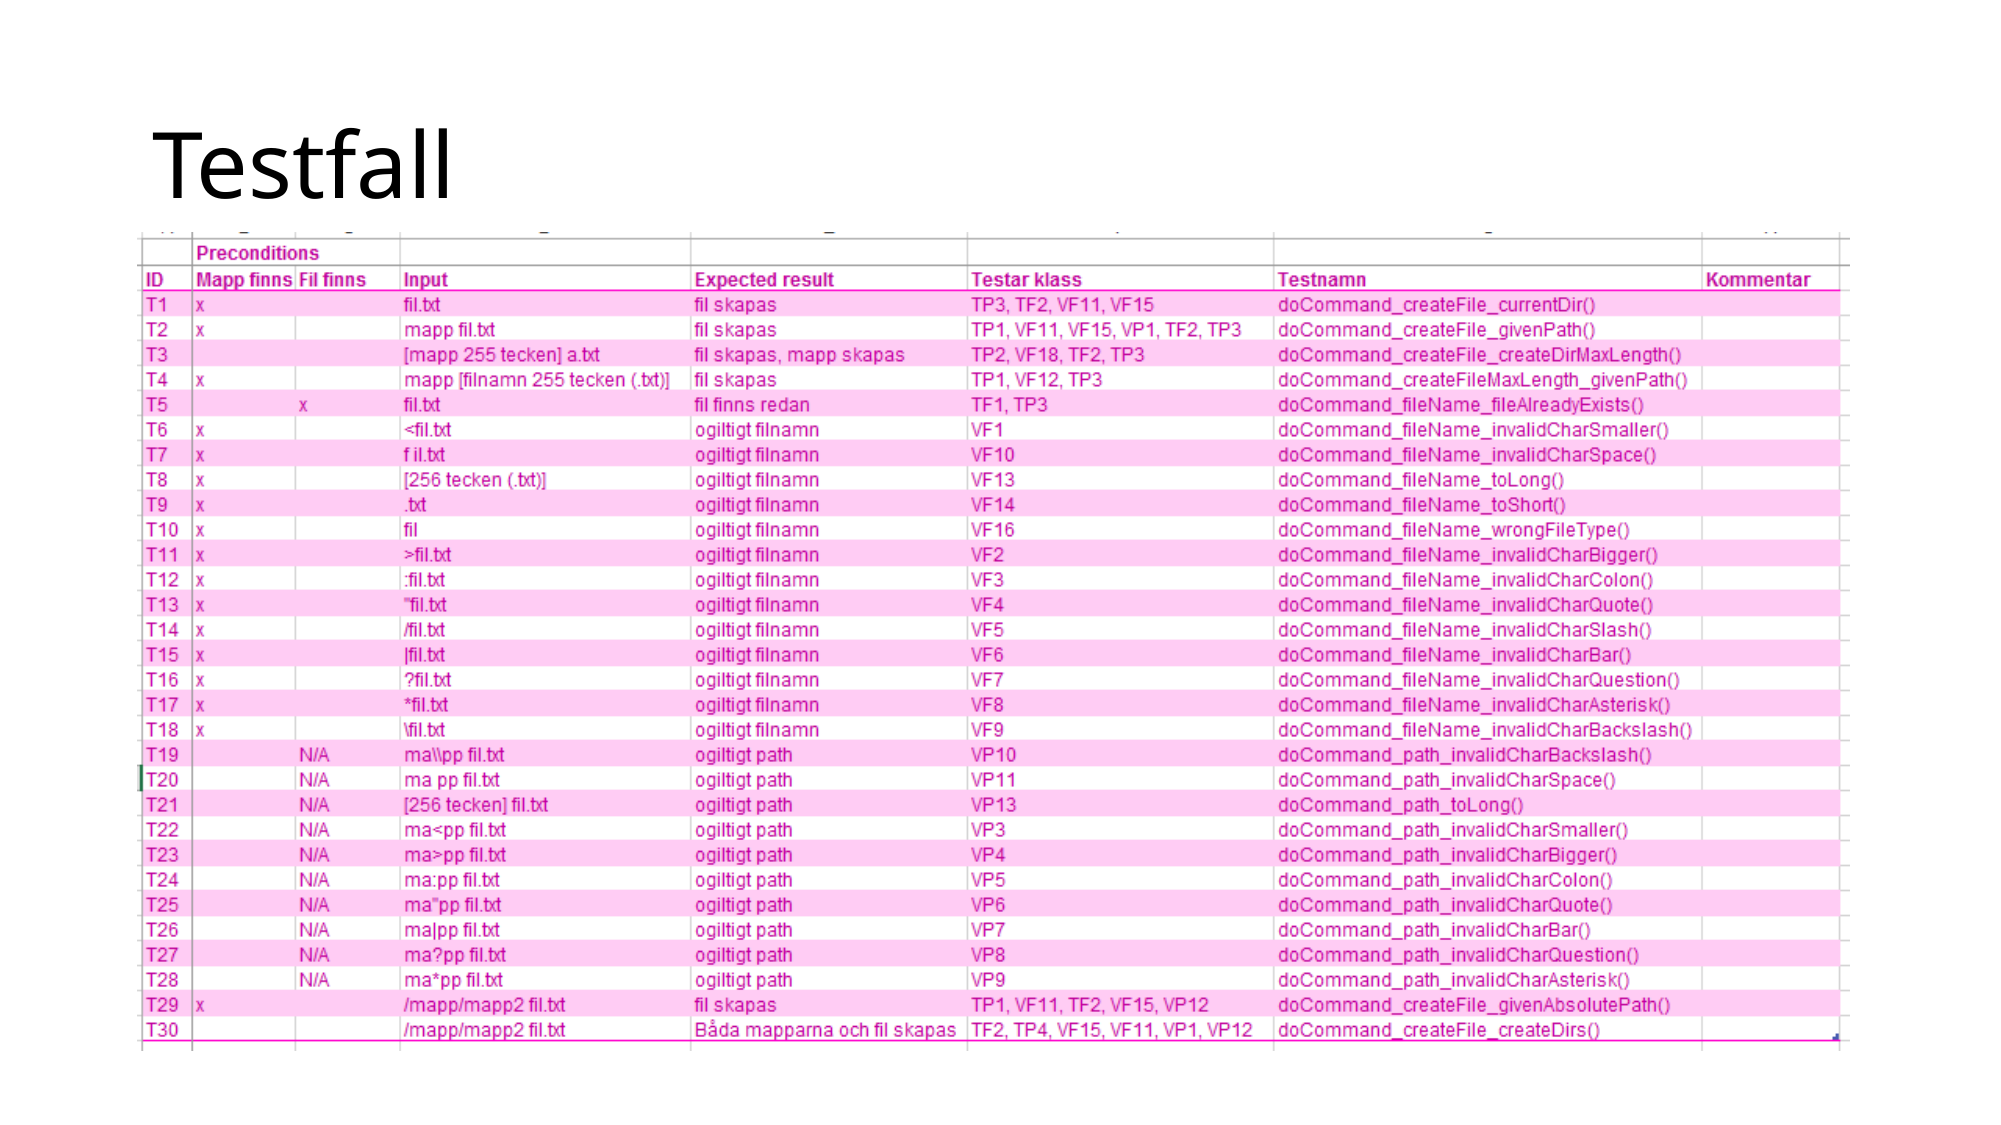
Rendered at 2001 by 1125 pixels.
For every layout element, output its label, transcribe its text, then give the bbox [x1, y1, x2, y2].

picture [137, 232, 1850, 1051]
text_box Testfall [137, 59, 1863, 278]
